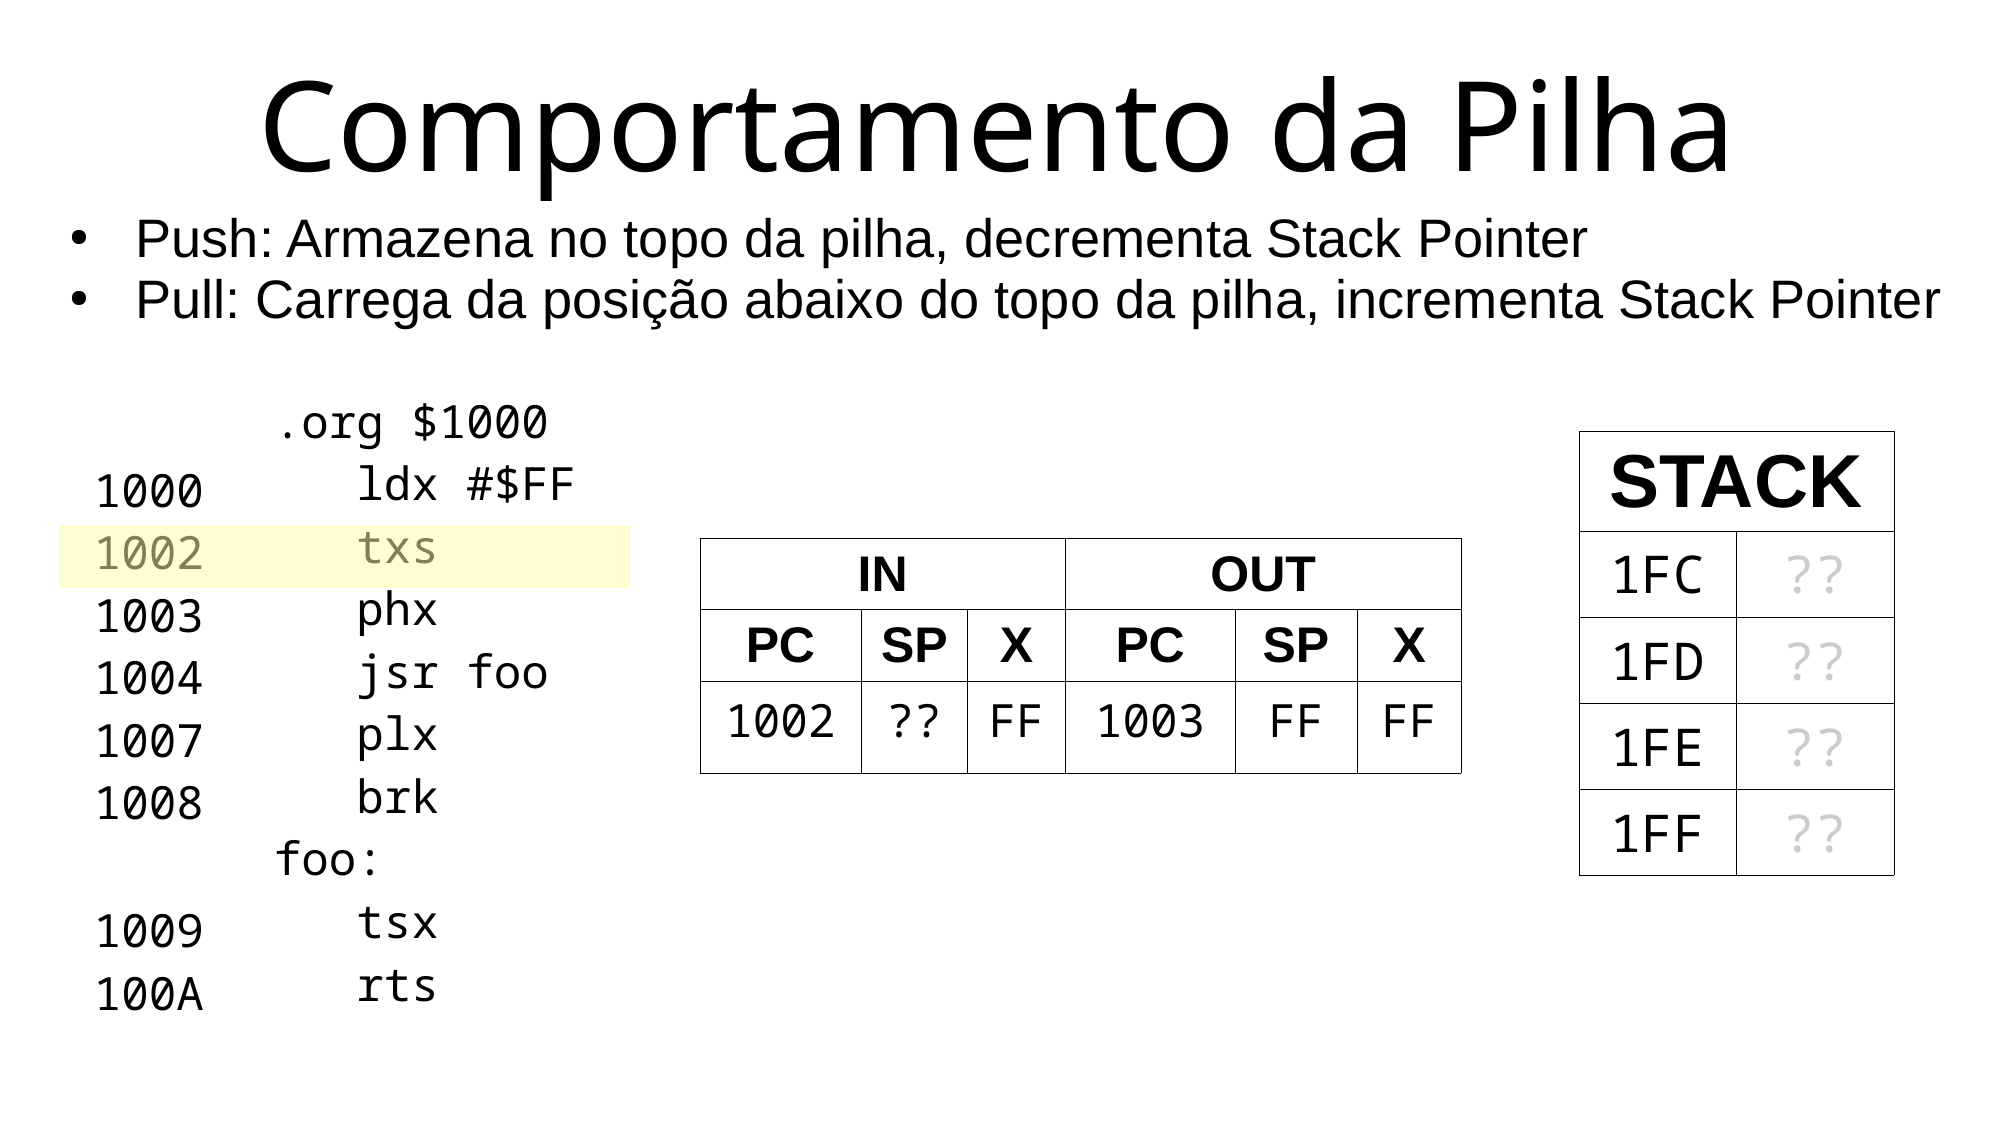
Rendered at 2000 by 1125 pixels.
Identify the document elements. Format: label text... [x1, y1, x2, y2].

table_cell 1FC [1580, 532, 1736, 617]
table_cell SP [1236, 610, 1357, 681]
table_cell SP [862, 610, 967, 681]
table_cell 1003 [1066, 682, 1235, 773]
text_box [59, 526, 630, 587]
table_cell ?? [1737, 618, 1894, 703]
table_cell ?? [1737, 790, 1894, 875]
table_header IN [701, 539, 1065, 609]
table_cell ?? [862, 682, 967, 773]
table_cell 1002 [701, 682, 861, 773]
table_cell FF [1358, 682, 1461, 773]
table_cell PC [1066, 610, 1235, 681]
table_cell 1FD [1580, 618, 1736, 703]
text_box Push: Armazena no topo da pilha, decrementa Stack Pointer Pull: Carrega da posição abaixo do topo da pilha, incrementa Stack Pointer [54, 201, 1959, 366]
text_box .org $1000 ldx #$FF txs phx jsr foo plx brk foo: tsx rts [259, 381, 816, 1125]
text_box 1000 1002 1003 1004 1007 1008 1009 100A [79, 587, 260, 1053]
table_cell X [968, 610, 1065, 681]
table_cell FF [1236, 682, 1357, 773]
table_cell X [1358, 610, 1461, 681]
table_header OUT [1066, 539, 1461, 609]
table_cell ?? [1737, 532, 1894, 617]
title Comportamento da Pilha [30, 22, 1966, 240]
text_box 1000 1002 1003 1004 1007 1008 1009 100A [79, 450, 260, 526]
table_cell 1FE [1580, 704, 1736, 789]
table_cell ?? [1737, 704, 1894, 789]
table_cell FF [968, 682, 1065, 773]
table_header STACK [1580, 432, 1894, 531]
table_cell 1FF [1580, 790, 1736, 875]
table_cell PC [701, 610, 861, 681]
